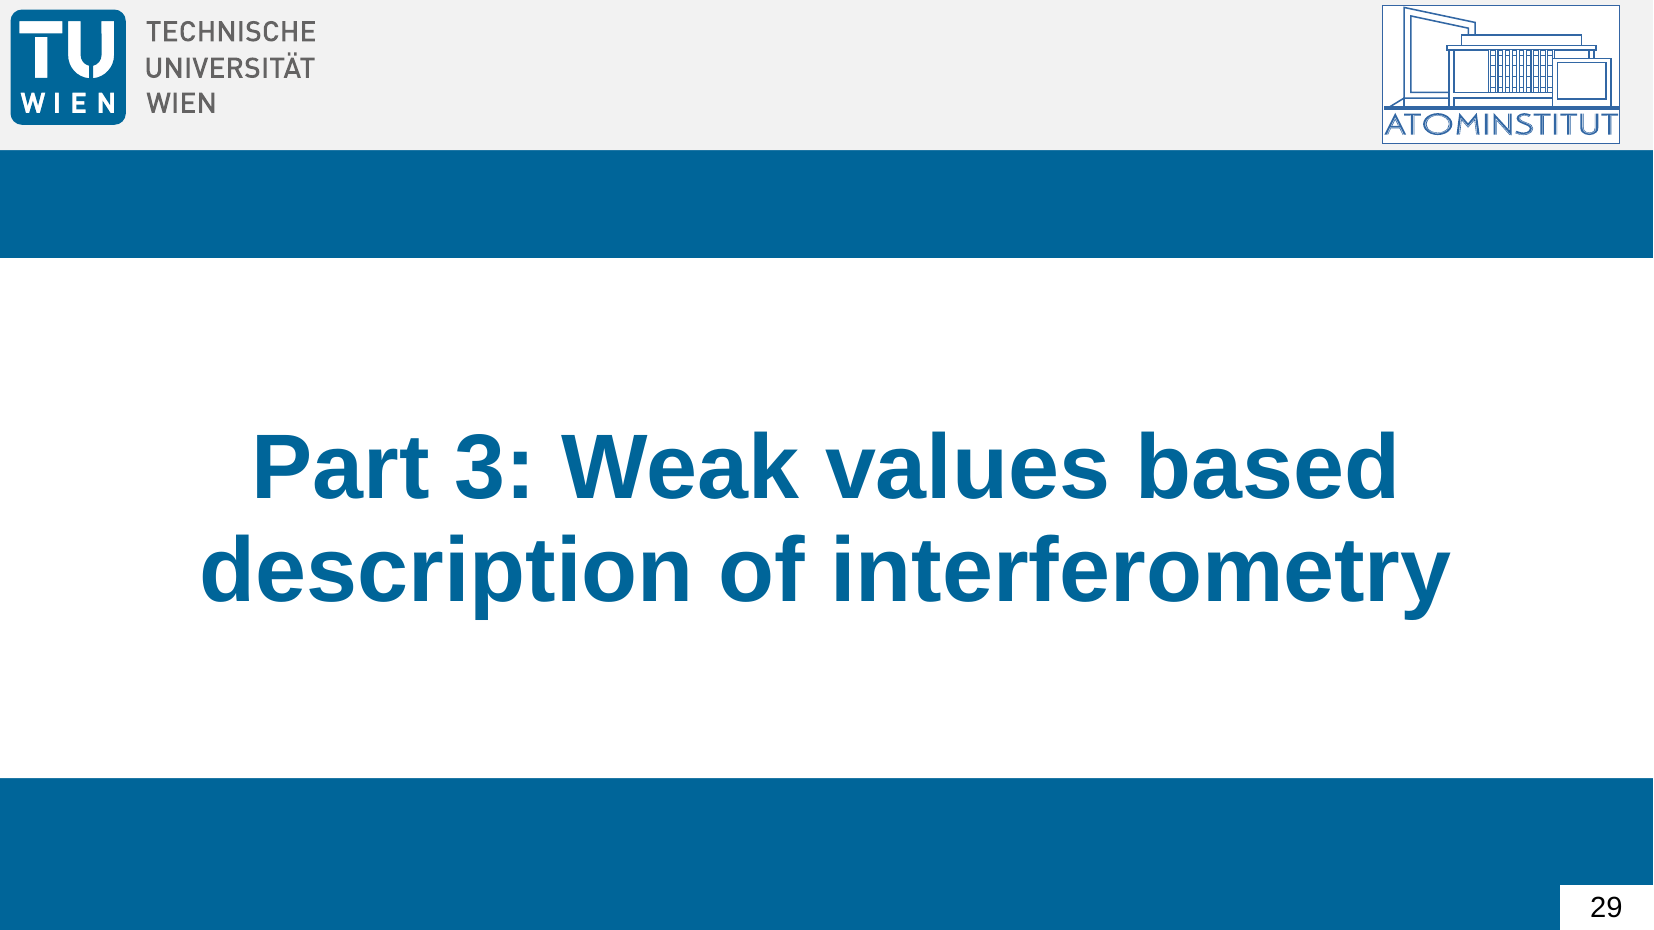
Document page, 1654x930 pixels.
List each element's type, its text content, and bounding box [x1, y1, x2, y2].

picture [1382, 5, 1620, 144]
title Part 3: Weak values based description of interferometry [0, 258, 1653, 779]
